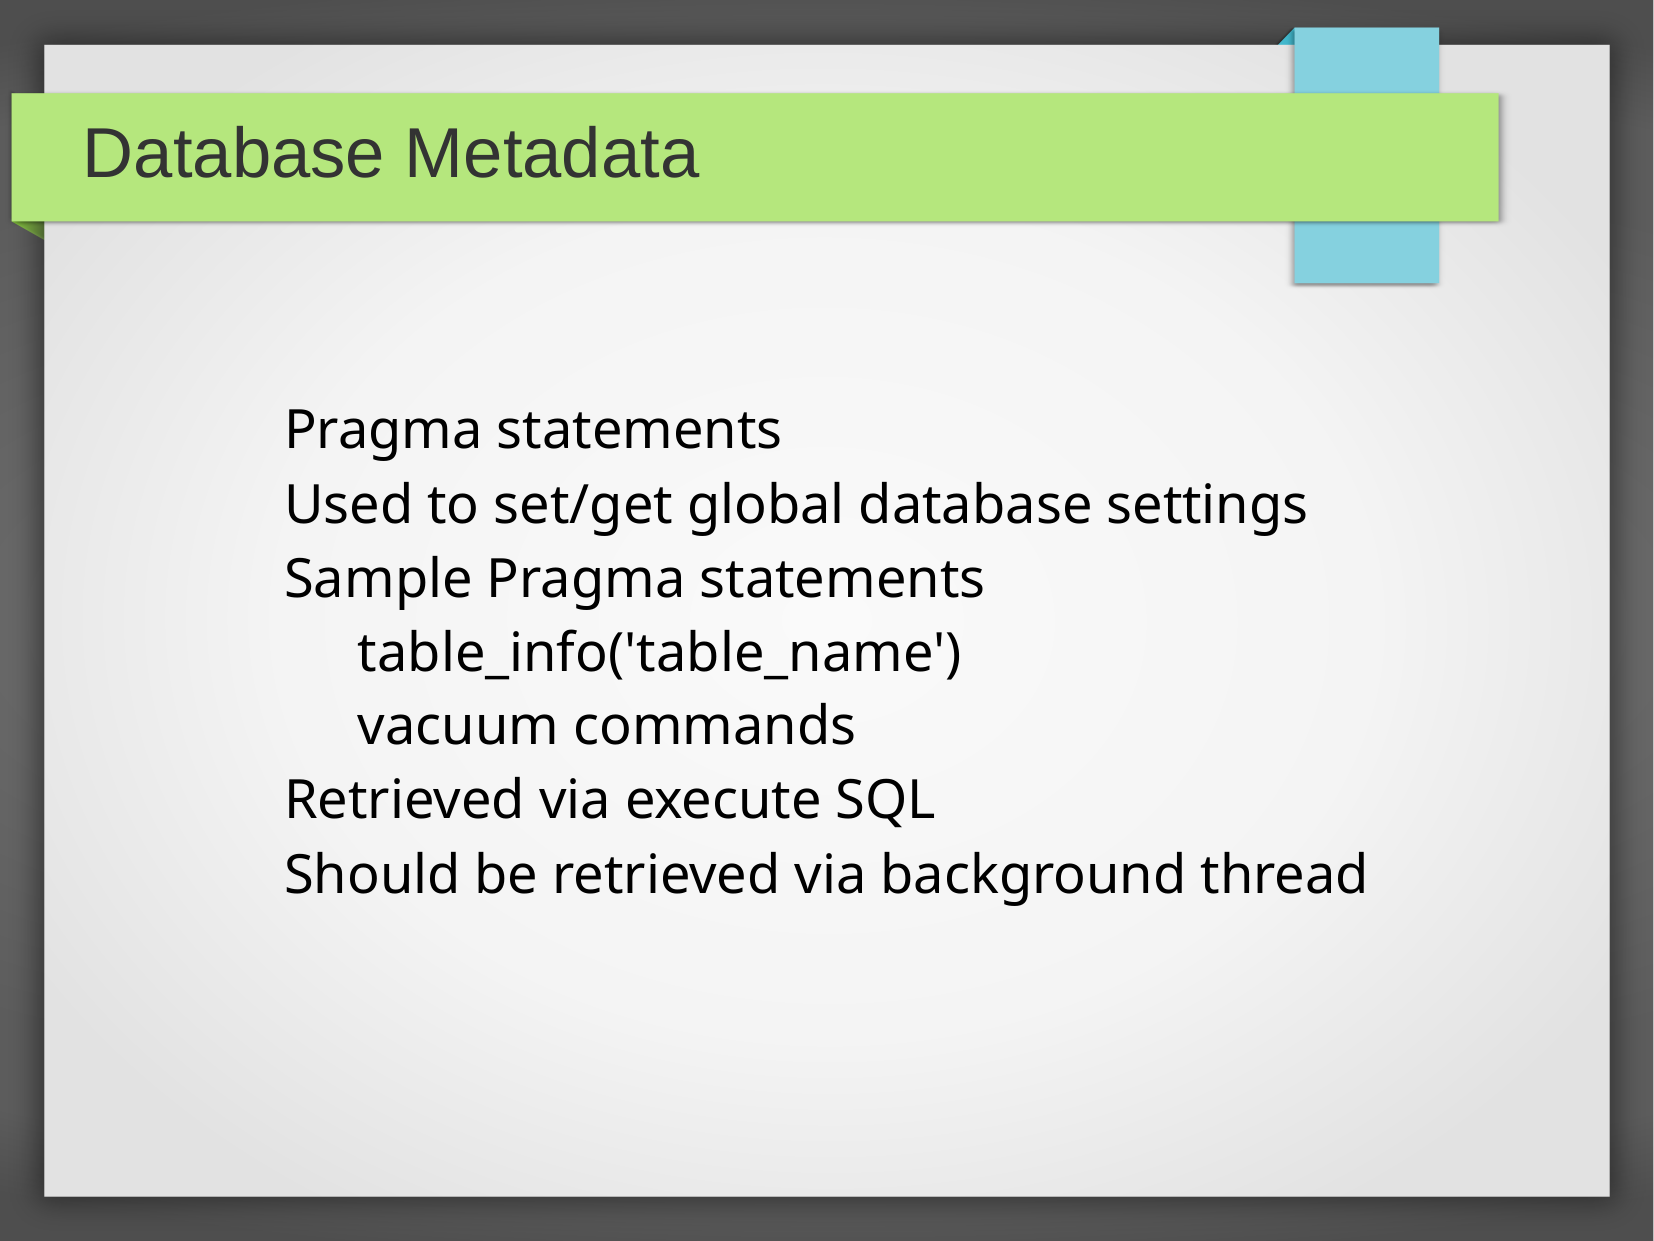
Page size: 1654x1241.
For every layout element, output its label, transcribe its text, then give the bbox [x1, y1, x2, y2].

text_box Pragma statements Used to set/get global database settings Sample Pragma statements table_info('table_name') vacuum commands Retrieved via execute SQL Should be retrieved via background thread [82, 290, 1572, 1010]
title Database Metadata [82, 49, 1572, 257]
picture [0, 0, 1654, 1241]
